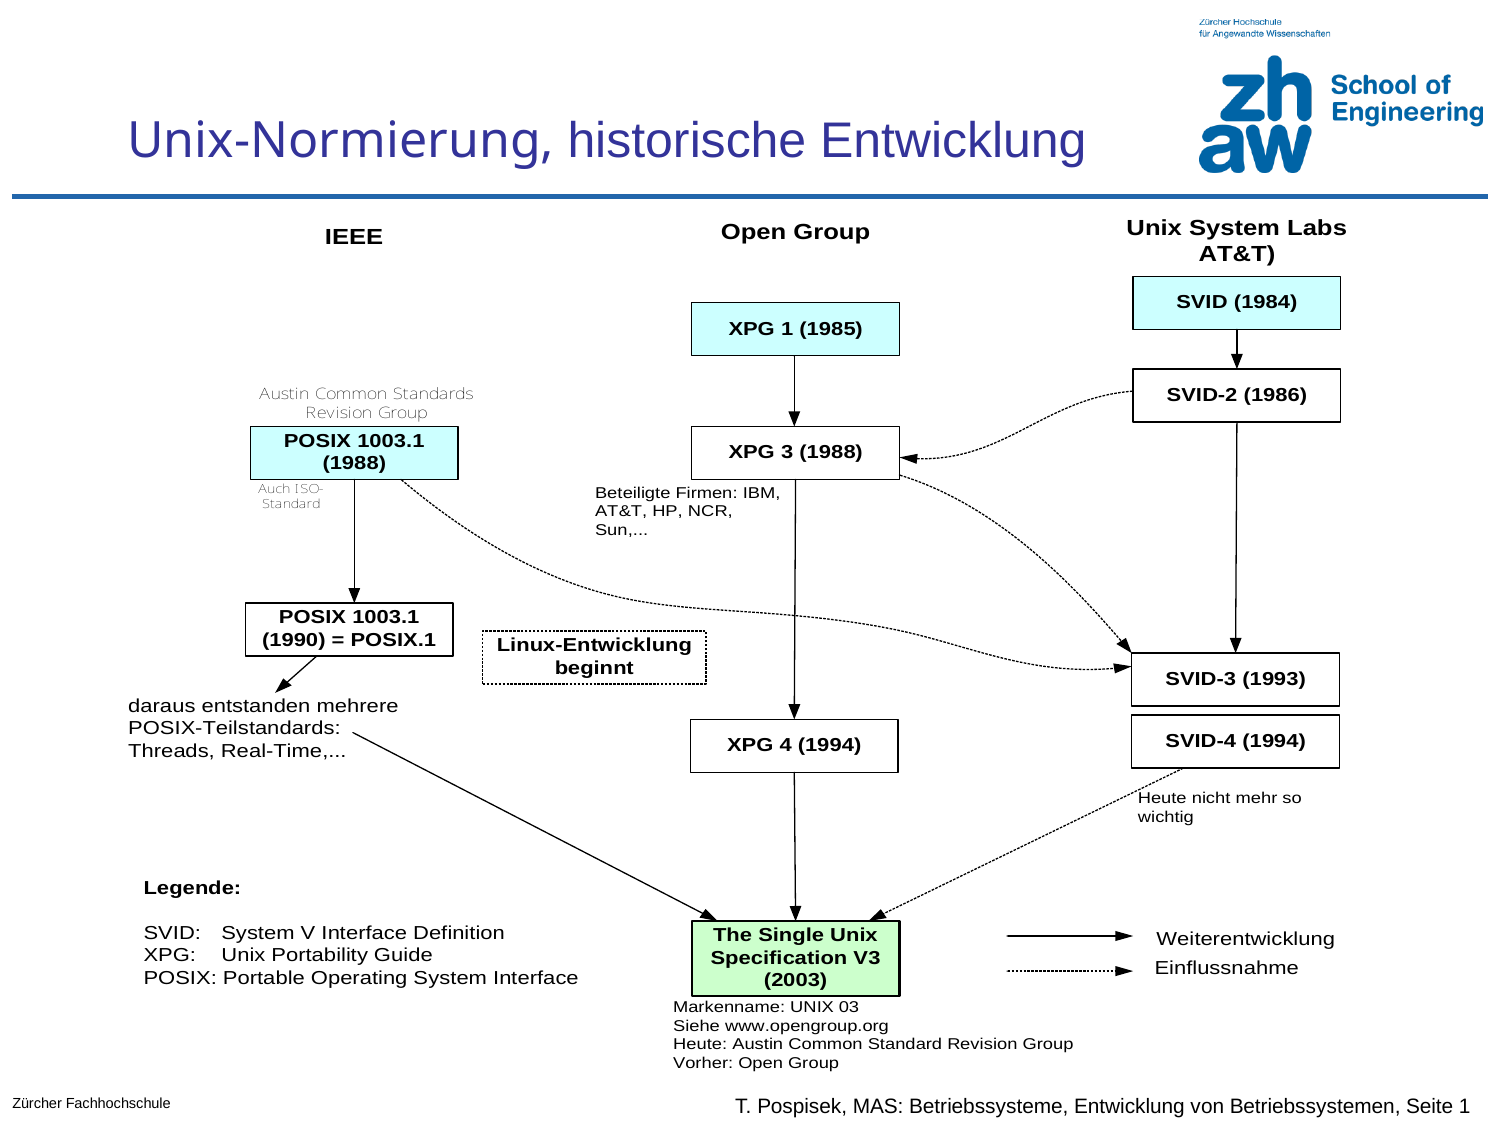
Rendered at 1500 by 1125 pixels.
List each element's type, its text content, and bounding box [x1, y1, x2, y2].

title Unix-Normierung, historische Entwicklung [112, 50, 1391, 175]
picture [118, 204, 1371, 1075]
picture [1199, 19, 1483, 173]
